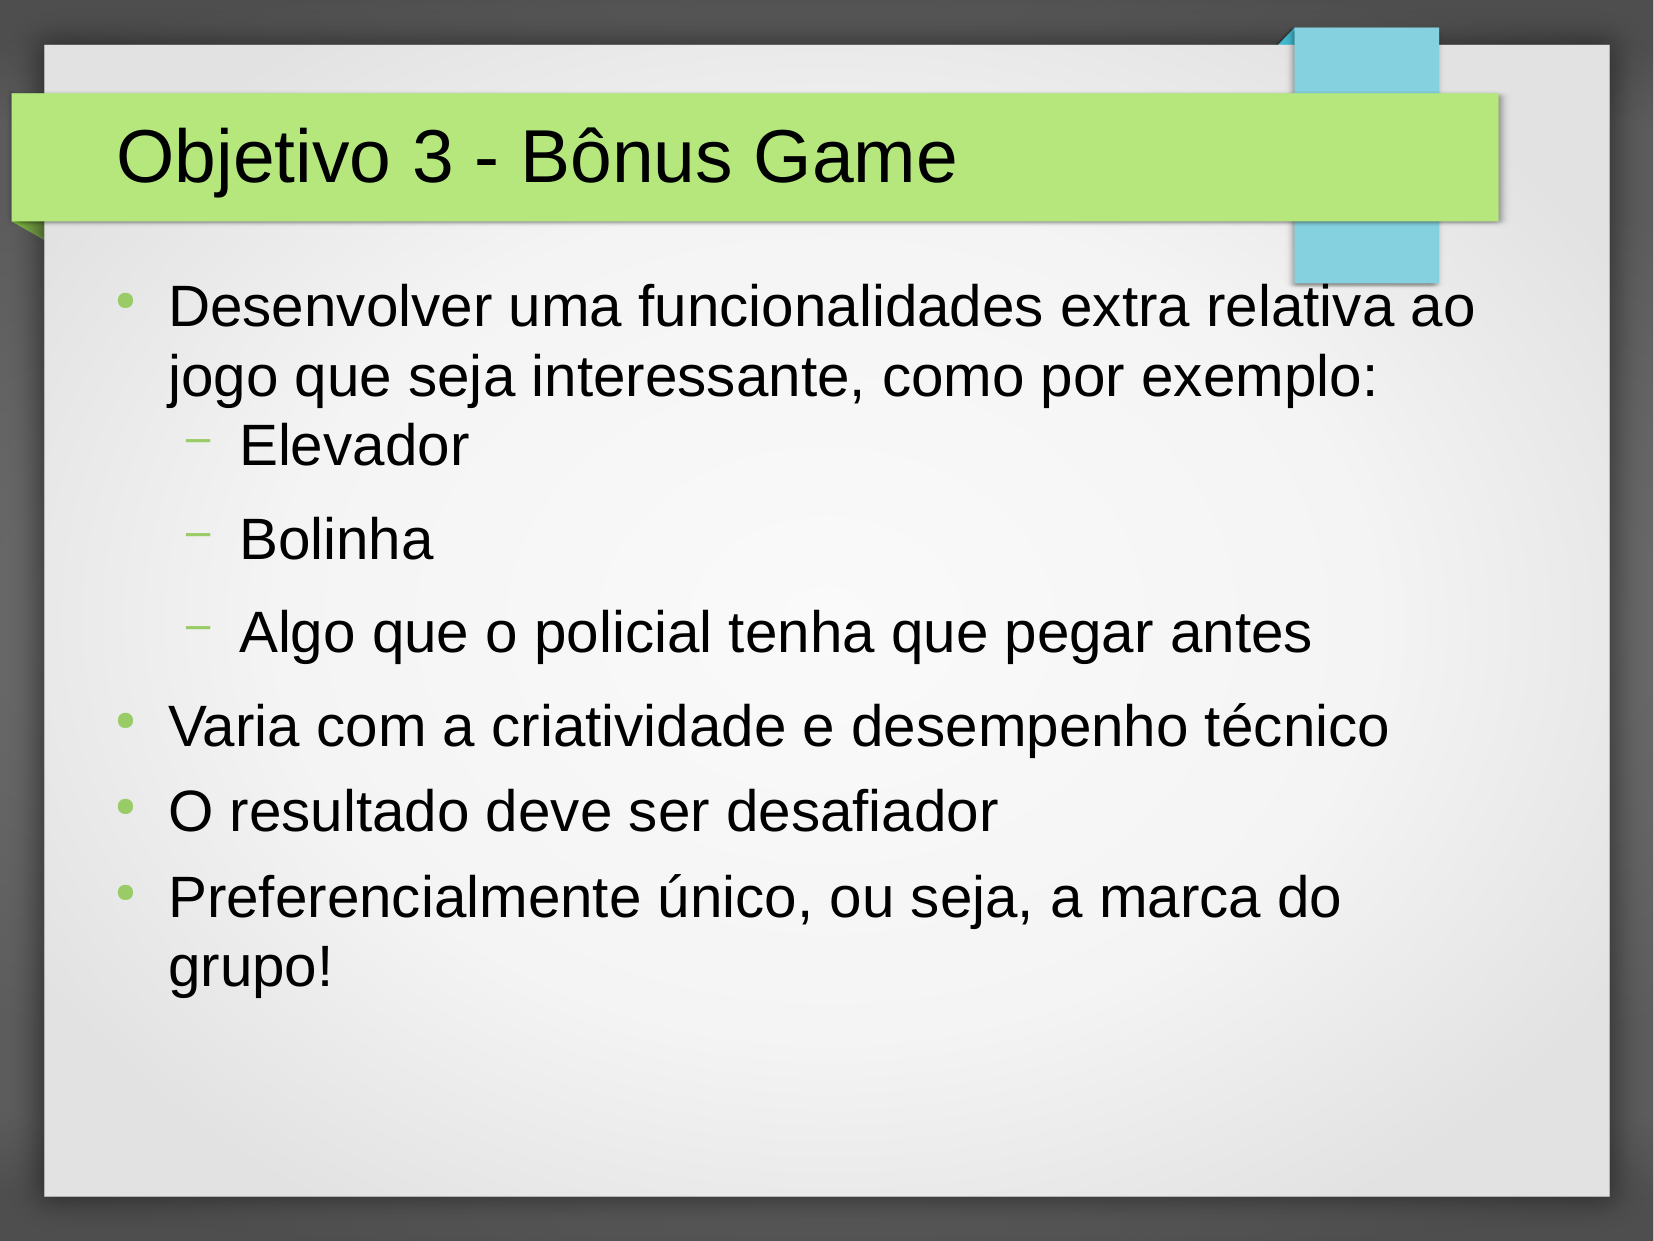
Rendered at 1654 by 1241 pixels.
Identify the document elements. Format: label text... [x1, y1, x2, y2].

picture [0, 0, 1654, 1241]
title Objetivo 3 - Bônus Game [82, 49, 1433, 257]
list Desenvolver uma funcionalidades extra relativa ao jogo que seja interessante, como por exemplo: Elevador Bolinha Algo que o policial tenha que pegar antes Varia com a criatividade e desempenho técnico O resultado deve ser desafiador Preferencialmente único, ou seja, a marca do grupo! [82, 260, 1511, 1092]
